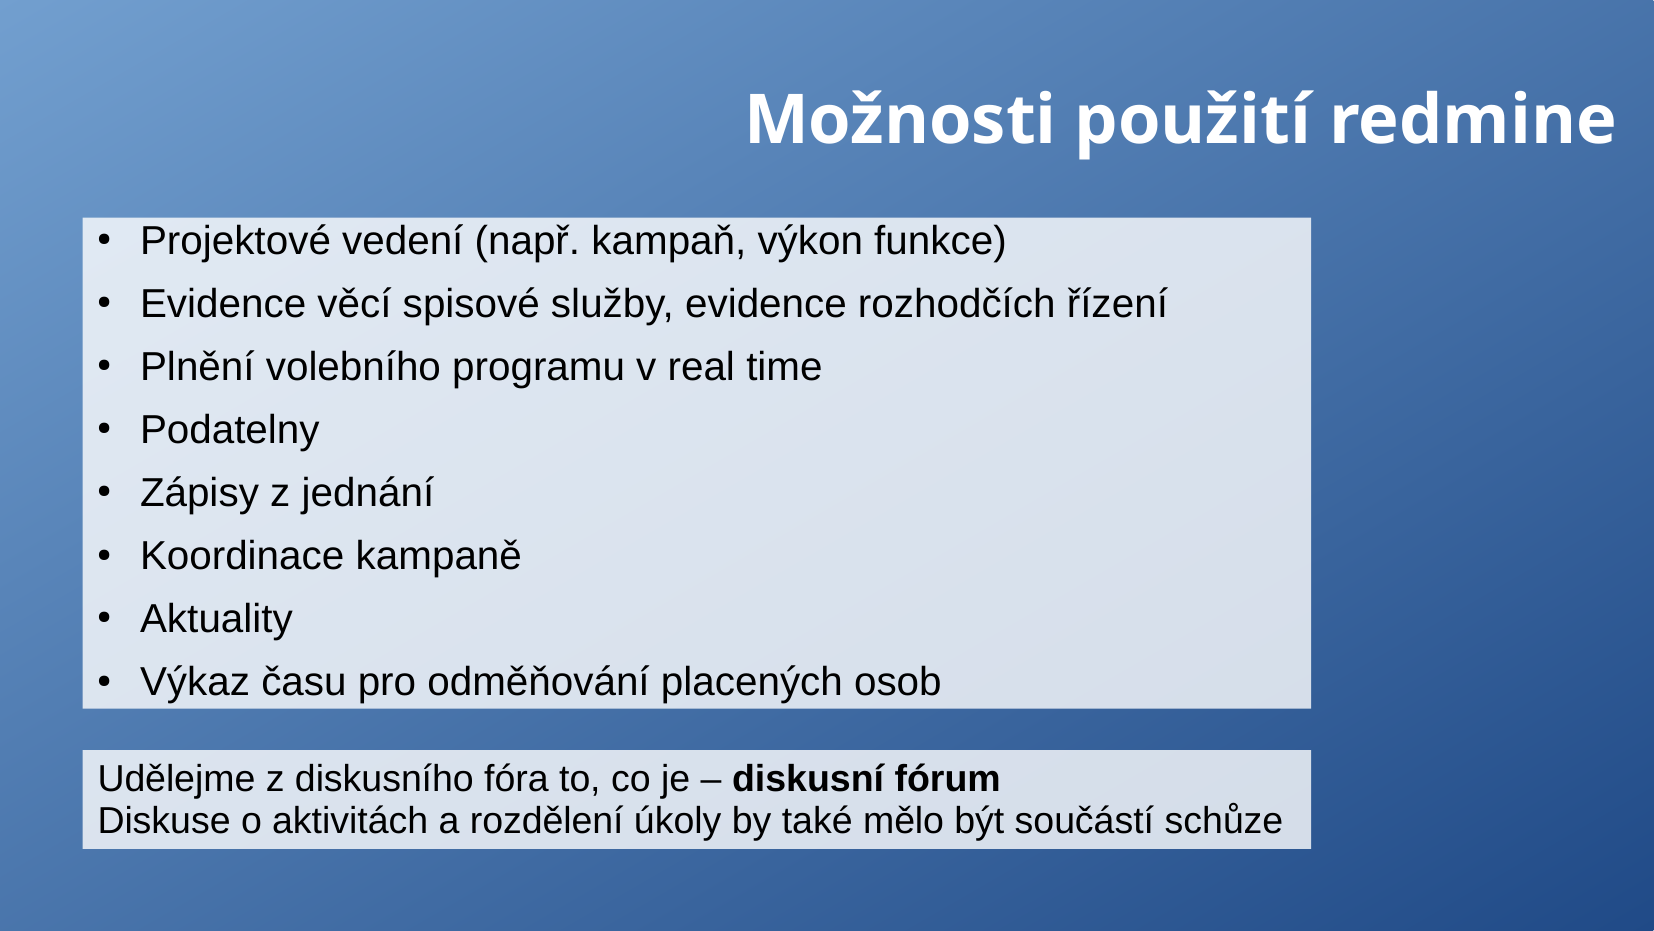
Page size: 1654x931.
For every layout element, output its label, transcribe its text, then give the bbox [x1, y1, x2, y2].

list Projektové vedení (např. kampaň, výkon funkce) Evidence věcí spisové služby, evidence rozhodčích řízení Plnění volebního programu v real time Podatelny Zápisy z jednání Koordinace kampaně Aktuality Výkaz času pro odměňování placených osob [82, 217, 1312, 709]
title Možnosti použití redmine [129, 39, 1619, 195]
text_box Udělejme z diskusního fóra to, co je – diskusní fórum Diskuse o aktivitách a rozdělení úkoly by také mělo být součástí schůze [82, 750, 1312, 849]
